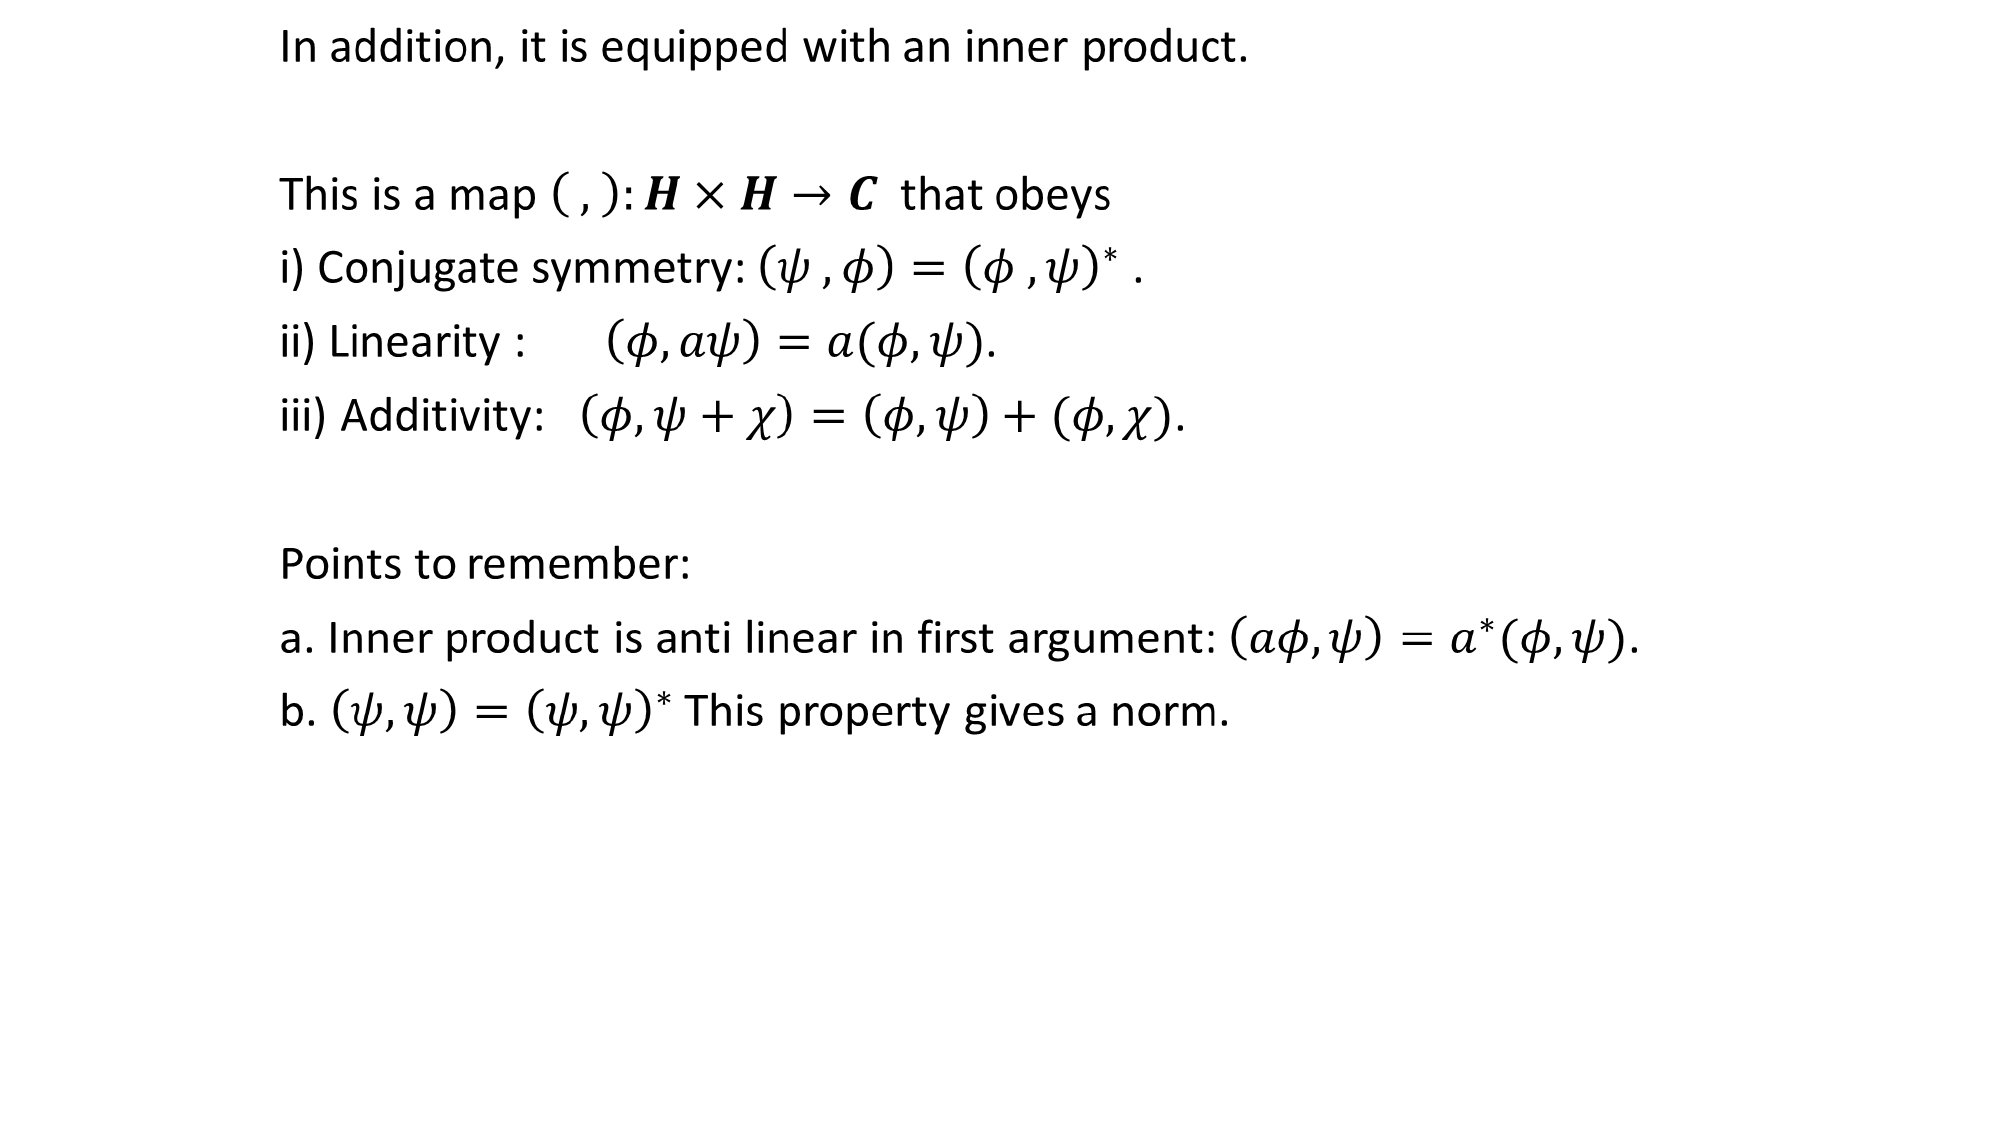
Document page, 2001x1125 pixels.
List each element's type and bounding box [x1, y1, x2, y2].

subtitle [249, 0, 1750, 953]
